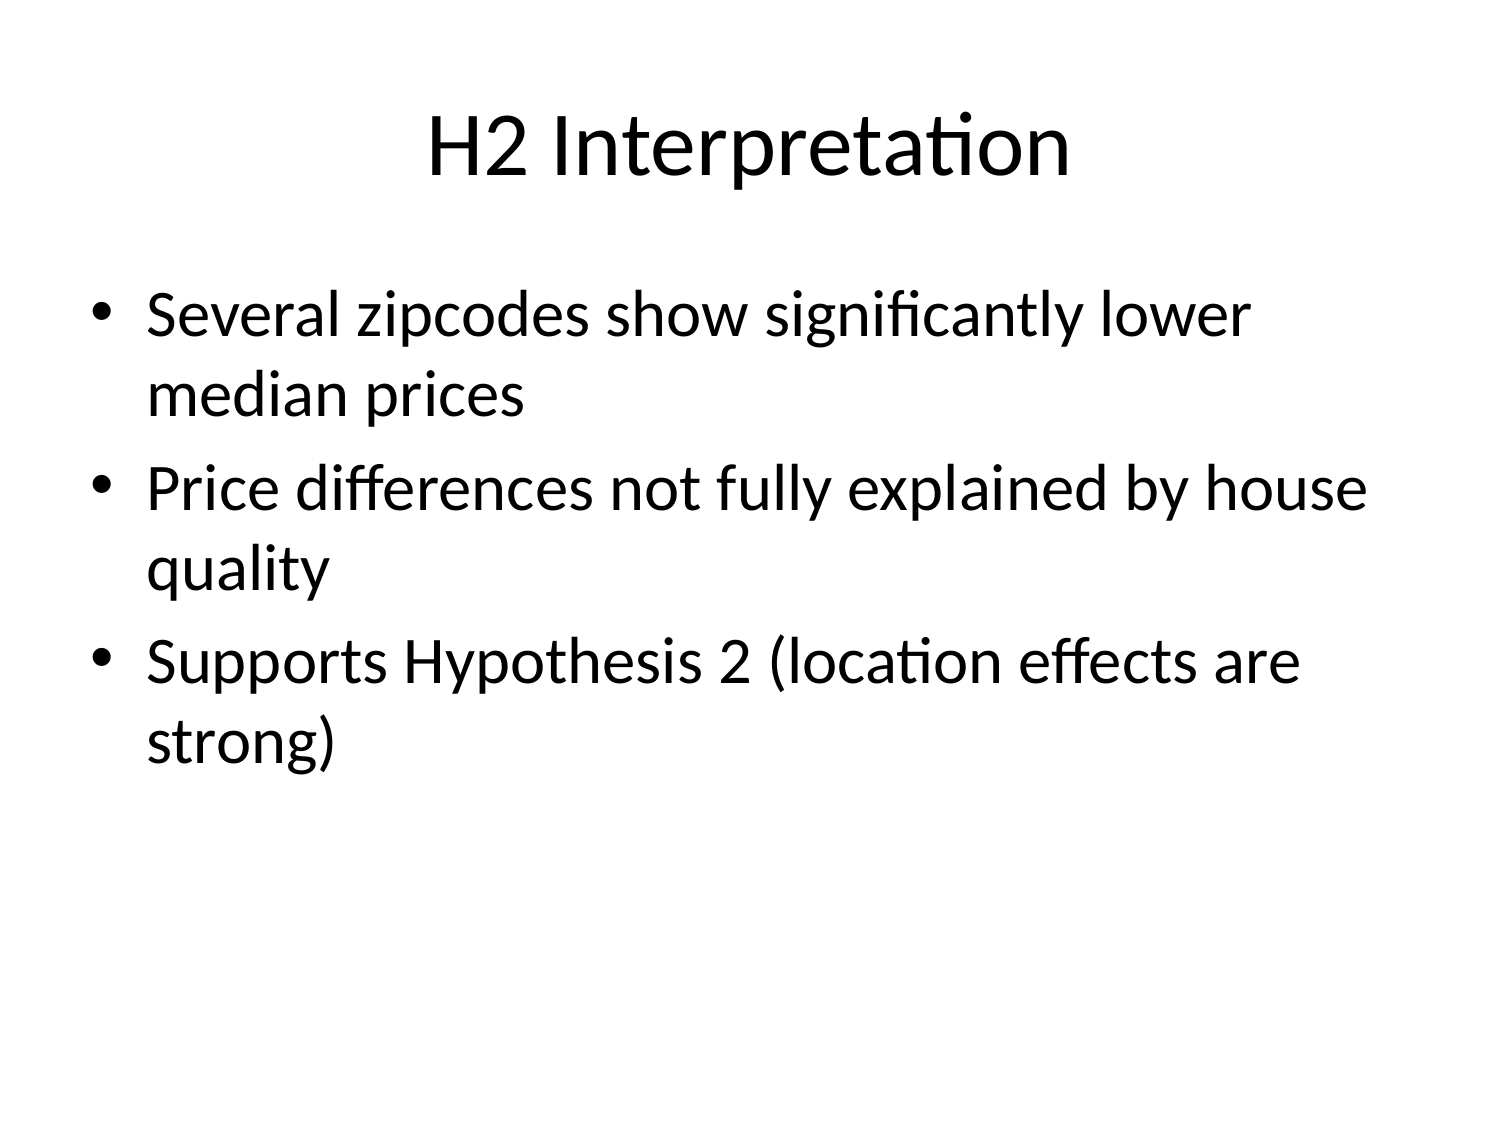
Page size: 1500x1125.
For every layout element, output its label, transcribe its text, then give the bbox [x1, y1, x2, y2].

title H2 Interpretation [75, 45, 1425, 233]
list Several zipcodes show significantly lower median prices Price differences not fully explained by house quality Supports Hypothesis 2 (location effects are strong) [75, 262, 1425, 1005]
